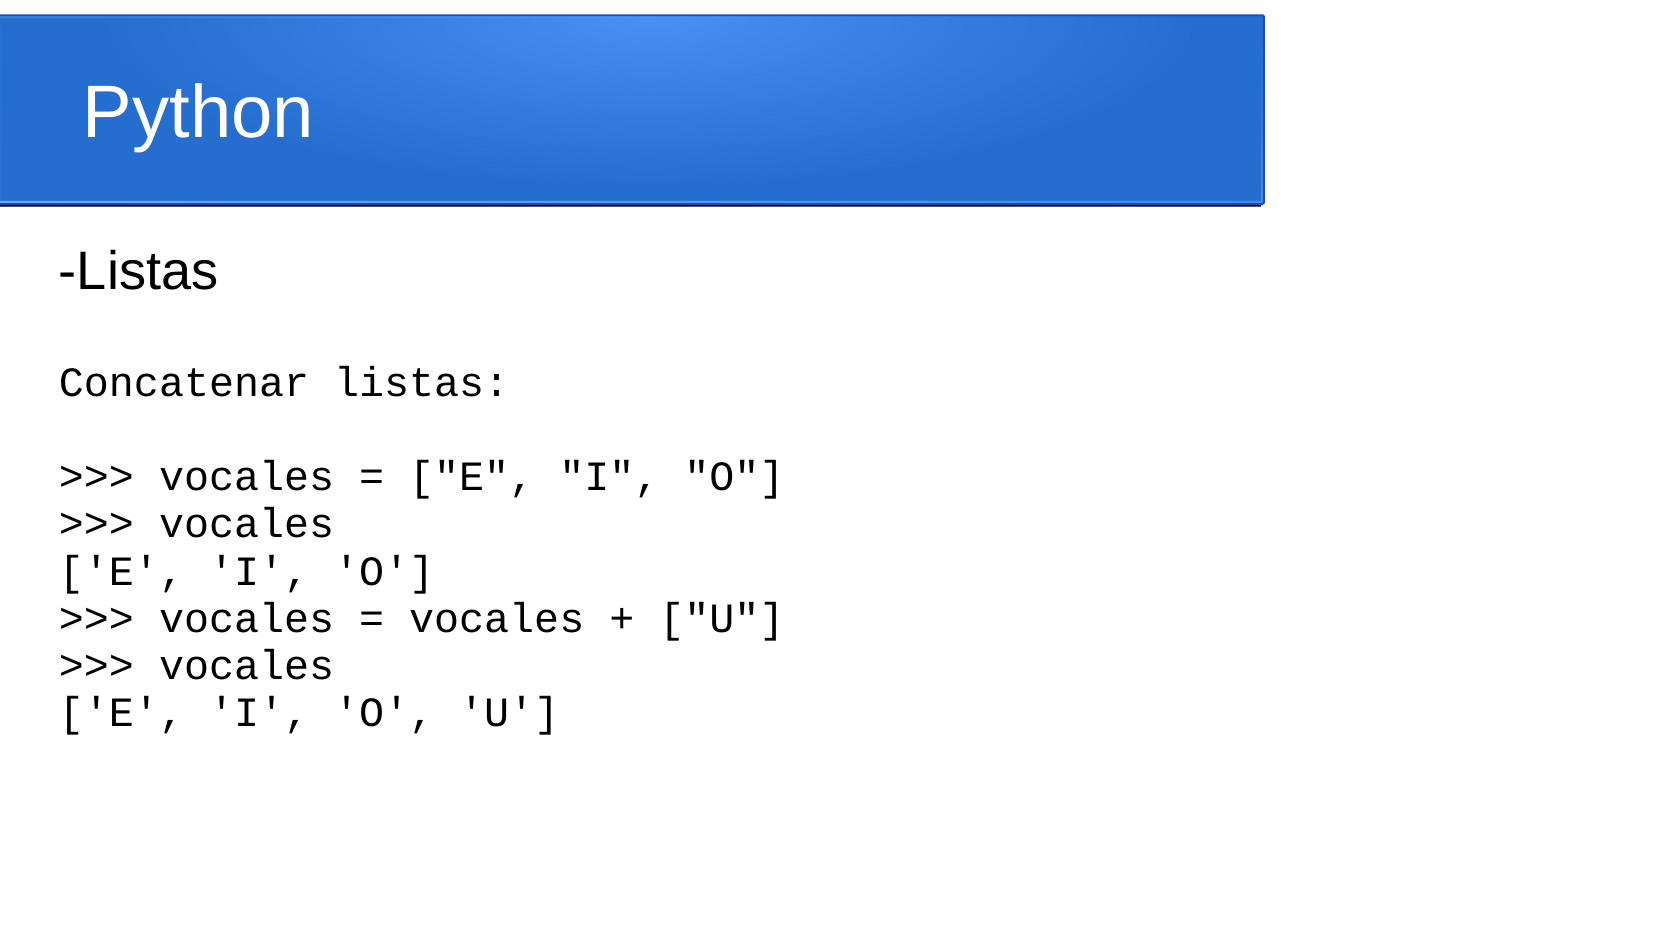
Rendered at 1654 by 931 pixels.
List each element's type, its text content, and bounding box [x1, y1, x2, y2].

subtitle -Listas Concatenar listas: >>> vocales = ["E", "I", "O"] >>> vocales ['E', 'I', 'O'] >>> vocales = vocales + ["U"] >>> vocales ['E', 'I', 'O', 'U'] [59, 252, 1548, 878]
title Python [82, 35, 1235, 189]
